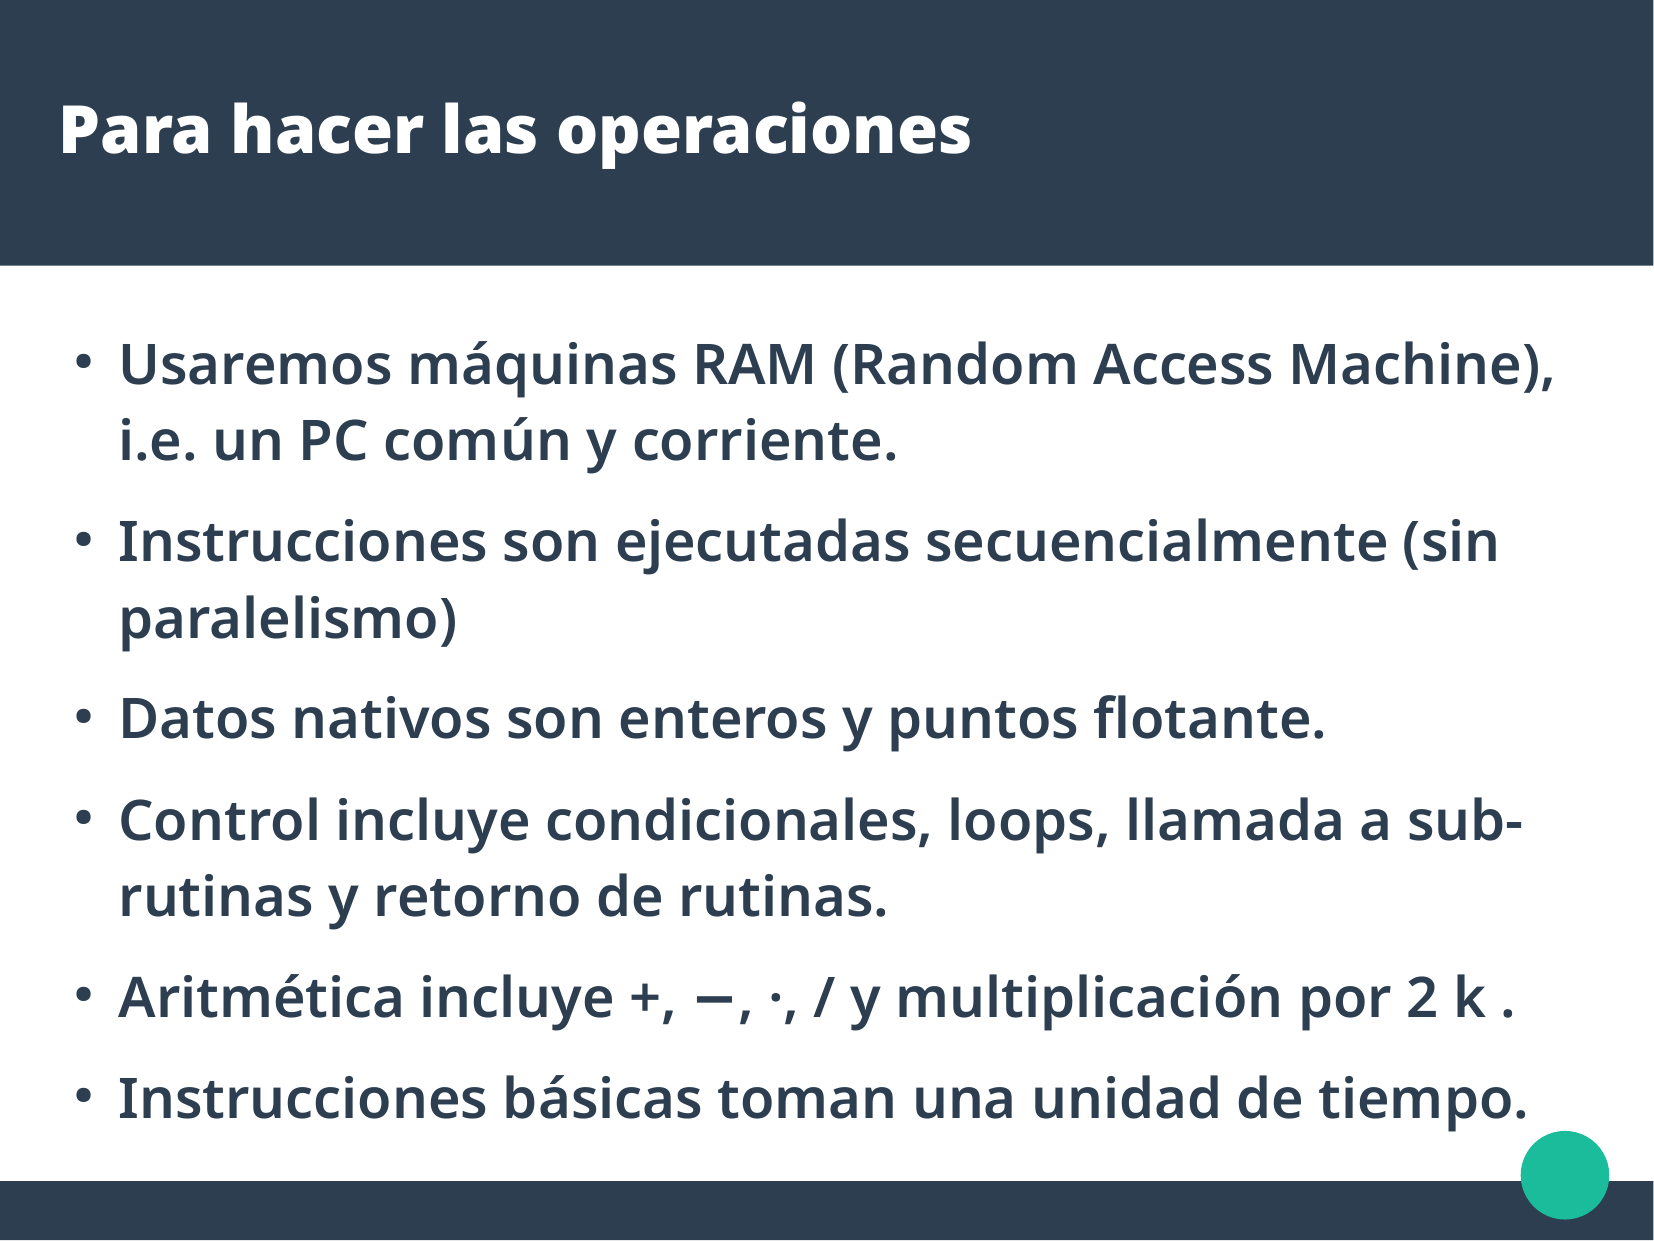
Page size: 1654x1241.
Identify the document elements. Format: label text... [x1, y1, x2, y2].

title Para hacer las operaciones [59, 49, 1595, 207]
list Usaremos máquinas RAM (Random Access Machine), i.e. un PC común y corriente. Instrucciones son ejecutadas secuencialmente (sin paralelismo) Datos nativos son enteros y puntos flotante. Control incluye condicionales, loops, llamada a sub-rutinas y retorno de rutinas. Aritmética incluye +, −, ·, / y multiplicación por 2 k . Instrucciones básicas toman una unidad de tiempo. [59, 324, 1595, 1152]
